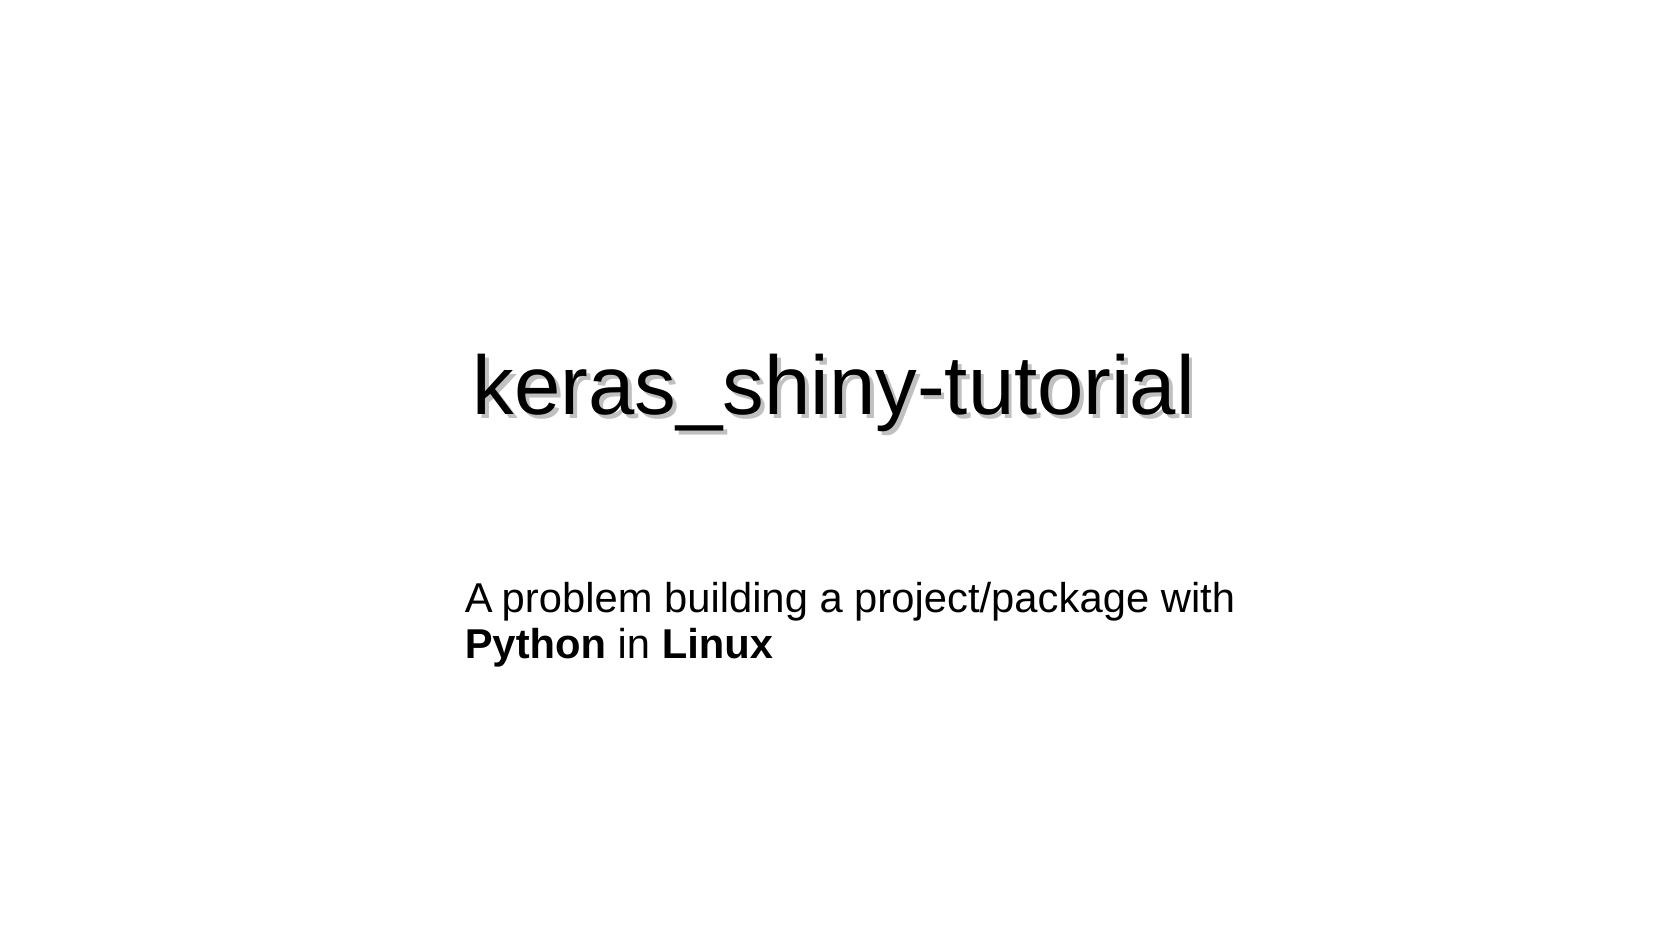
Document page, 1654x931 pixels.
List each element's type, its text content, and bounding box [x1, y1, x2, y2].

subtitle keras_shiny-tutorial [90, 60, 1579, 676]
text_box A problem building a project/package with Python in Linux [450, 567, 1276, 676]
